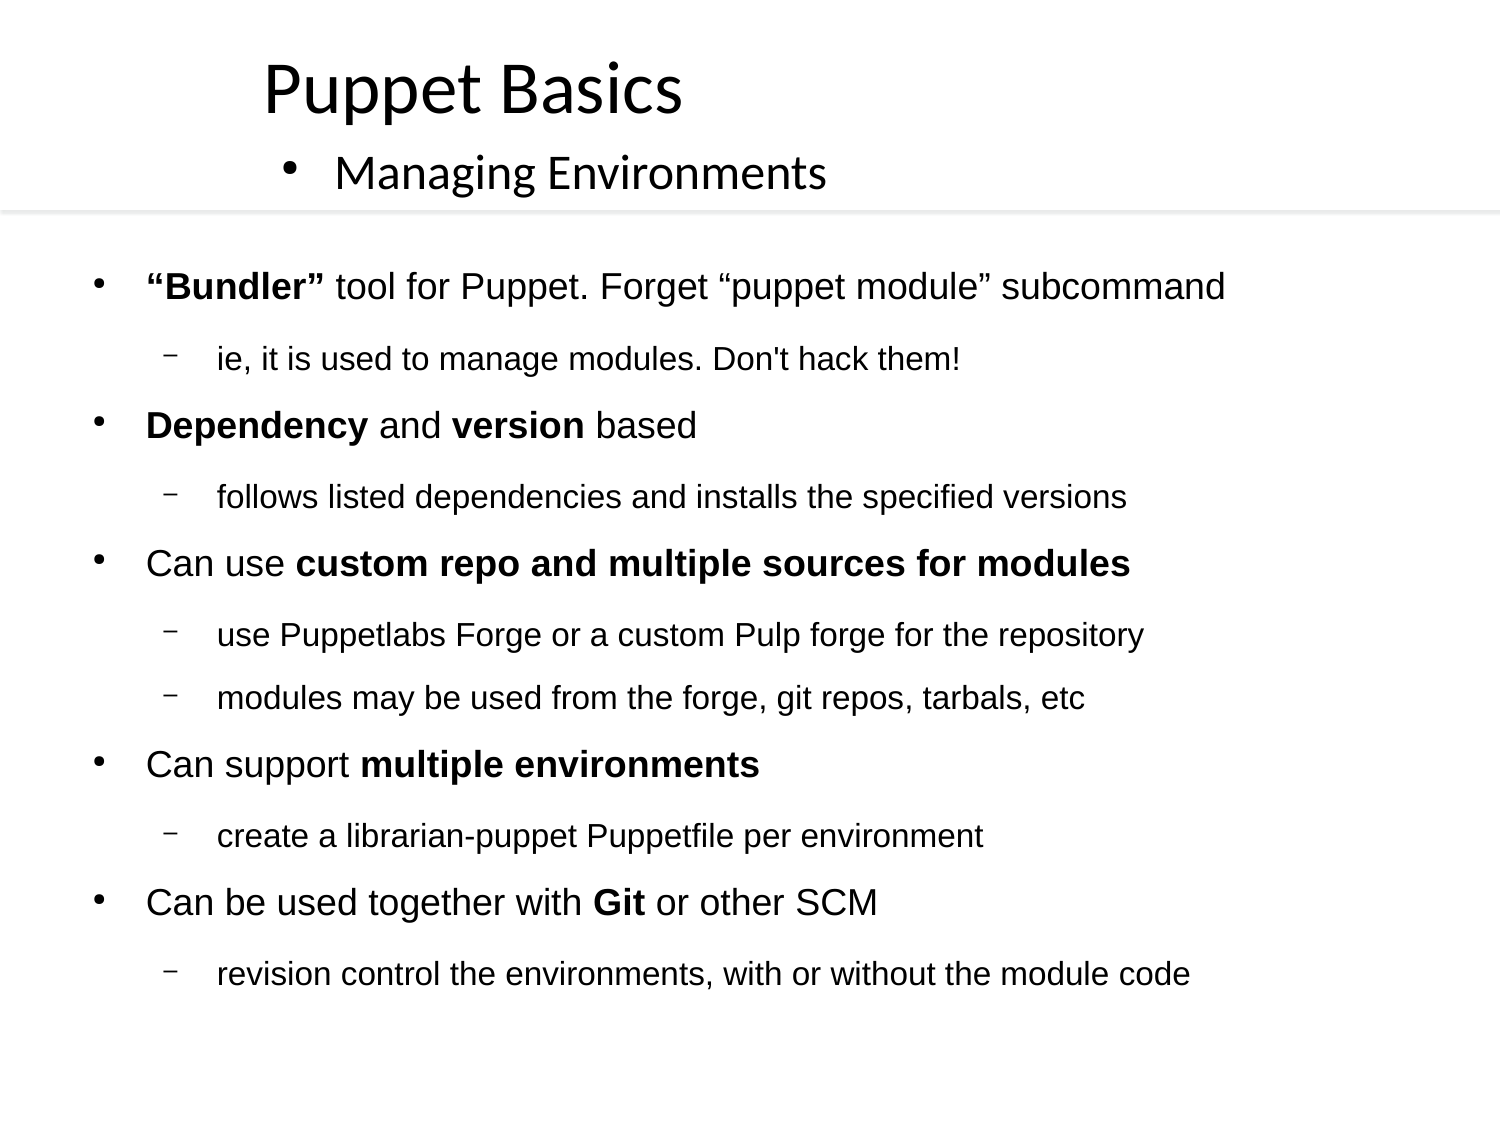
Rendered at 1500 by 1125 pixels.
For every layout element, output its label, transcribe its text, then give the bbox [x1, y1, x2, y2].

list “Bundler” tool for Puppet. Forget “puppet module” subcommand ie, it is used to manage modules. Don't hack them! Dependency and version based follows listed dependencies and installs the specified versions Can use custom repo and multiple sources for modules use Puppetlabs Forge or a custom Pulp forge for the repository modules may be used from the forge, git repos, tarbals, etc Can support multiple environments create a librarian-puppet Puppetfile per environment Can be used together with Git or other SCM revision control the environments, with or without the module code [75, 262, 1426, 1005]
list Managing Environments [248, 139, 1355, 207]
title Puppet Basics [248, 37, 1355, 129]
picture [0, 210, 1500, 219]
